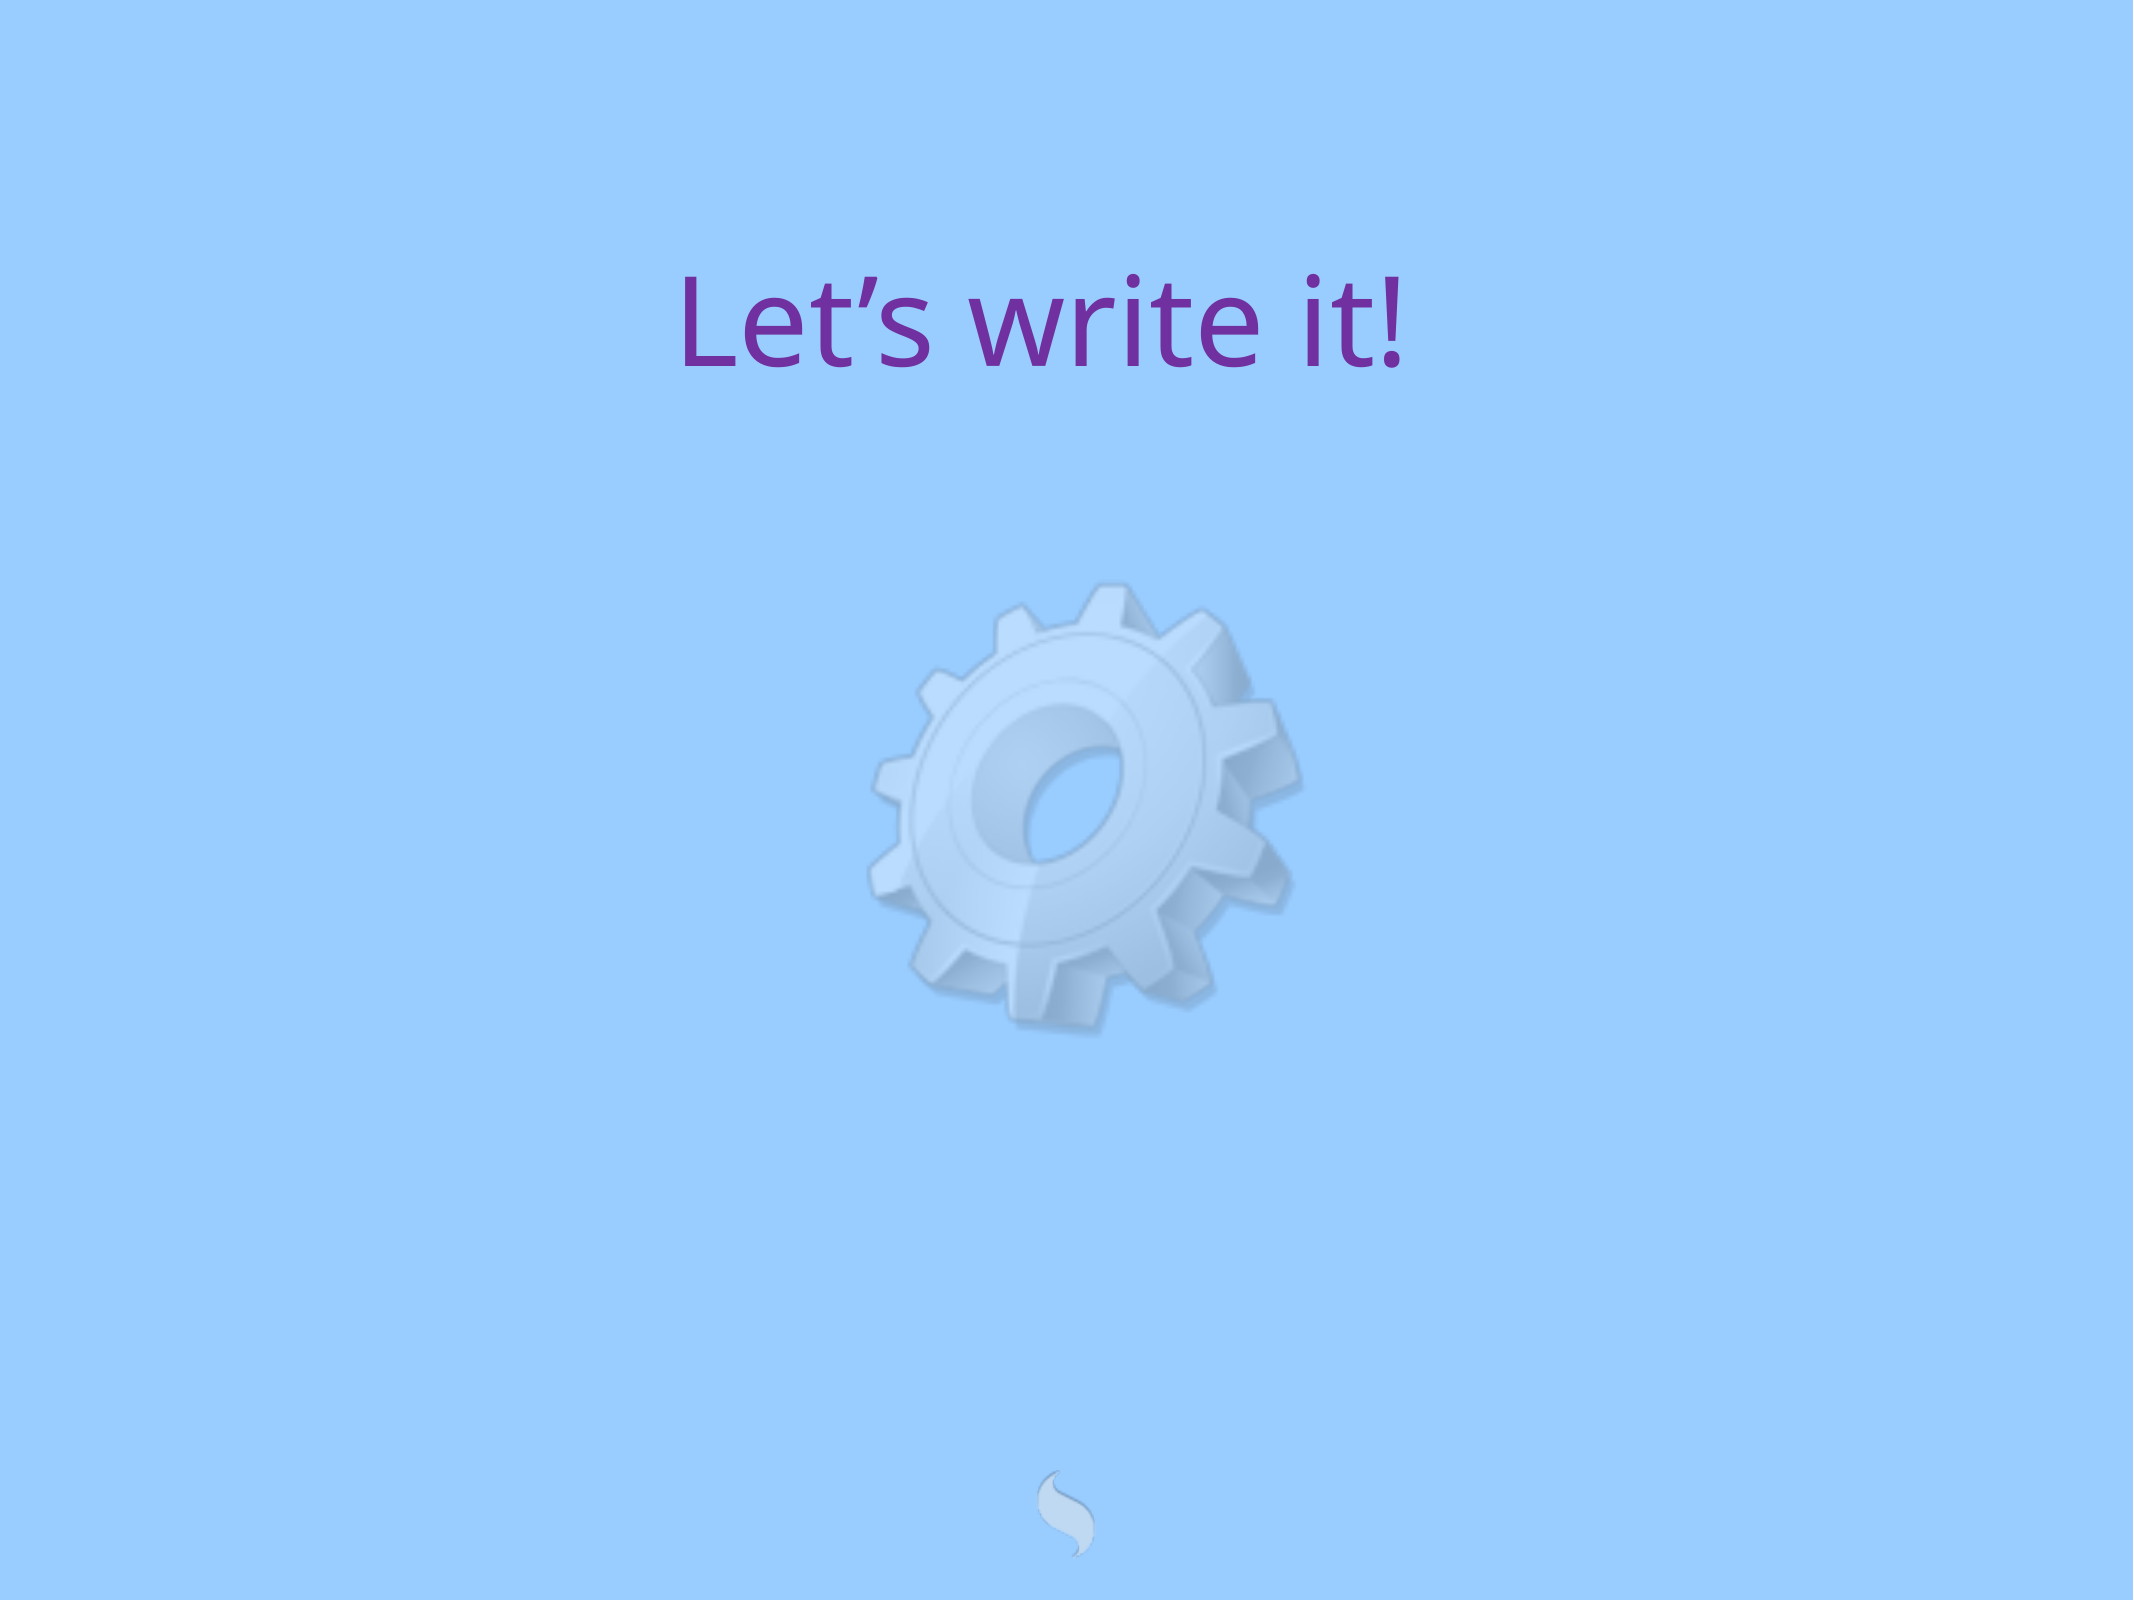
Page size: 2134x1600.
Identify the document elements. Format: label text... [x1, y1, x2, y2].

text_box Let’s write it! [116, 112, 1967, 400]
picture [1035, 1470, 1098, 1561]
picture [854, 574, 1330, 1050]
